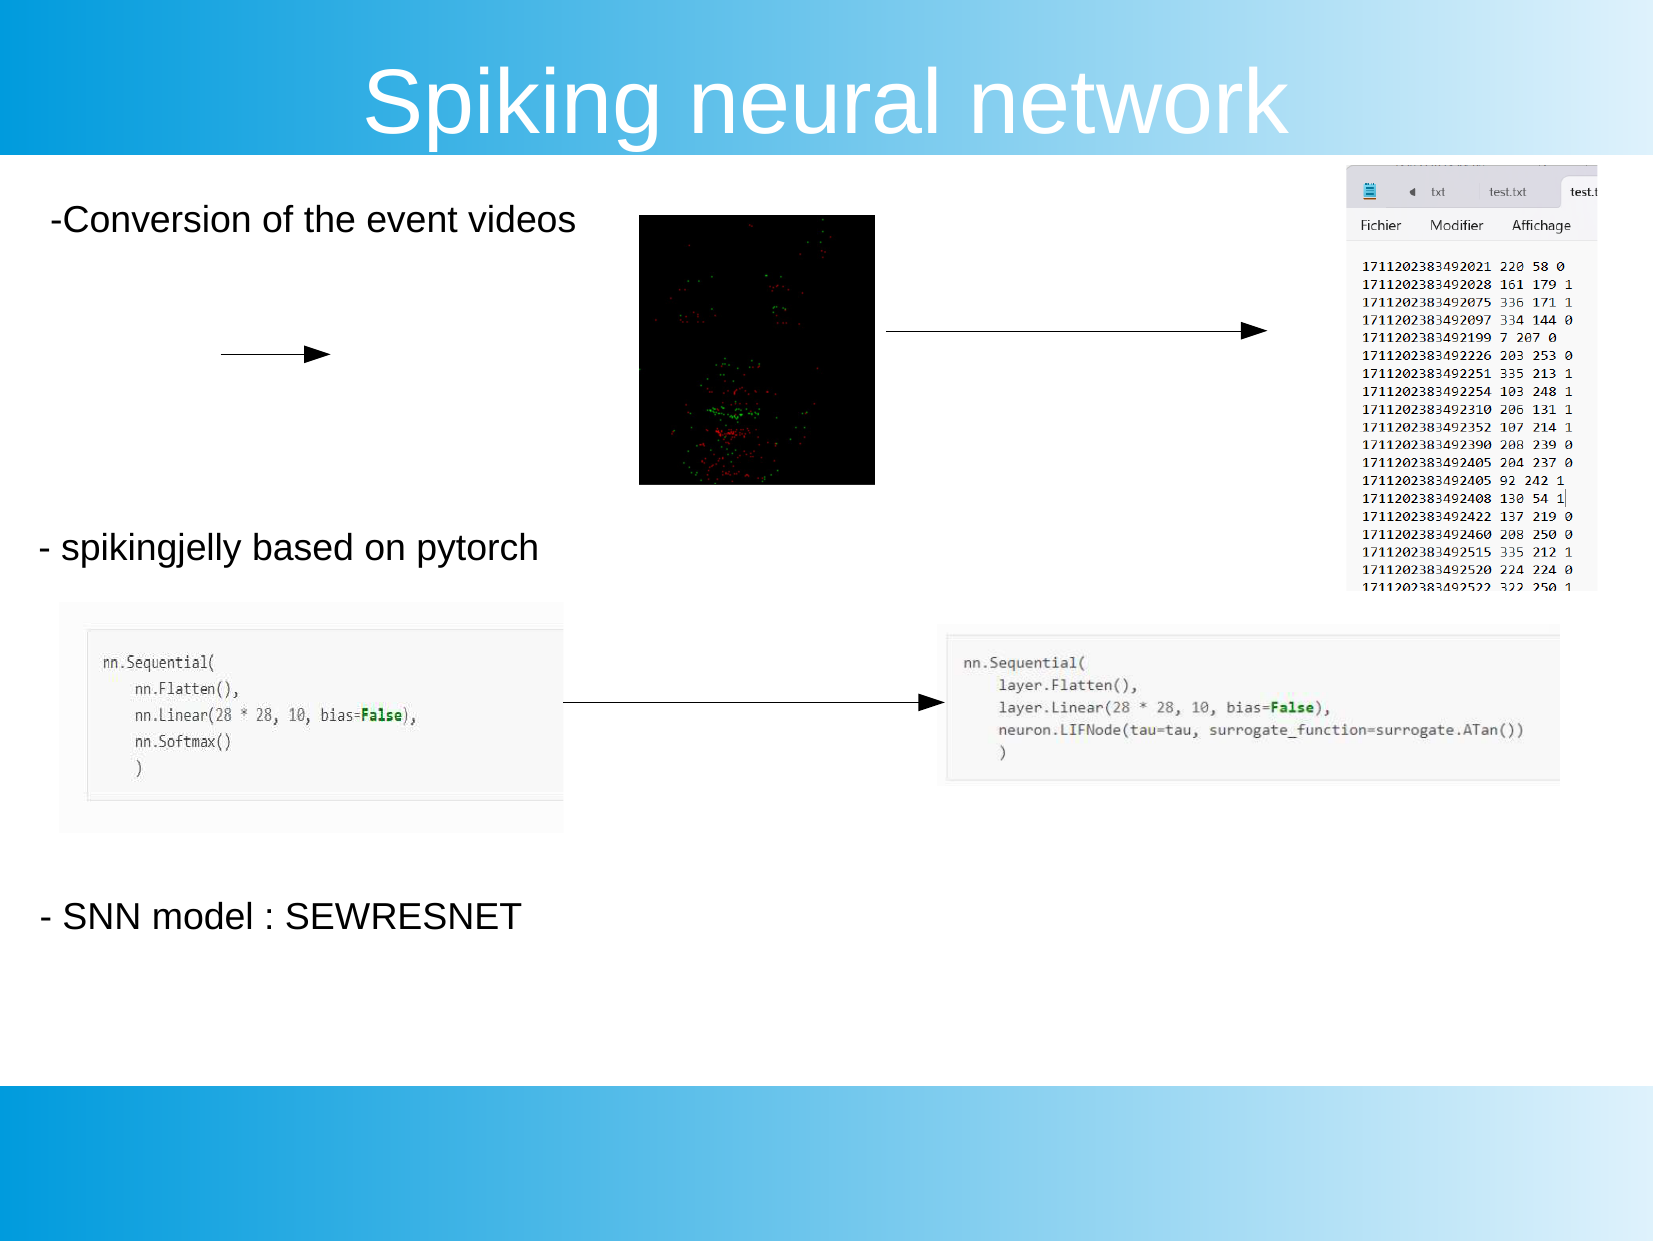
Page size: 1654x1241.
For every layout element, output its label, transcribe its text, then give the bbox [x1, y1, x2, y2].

picture [937, 624, 1560, 786]
picture [639, 215, 875, 485]
picture [1346, 165, 1598, 591]
text_box -Conversion of the event videos [35, 191, 602, 291]
title Spiking neural network [82, 49, 1571, 155]
picture [59, 602, 564, 833]
text_box - SNN model : SEWRESNET [24, 888, 1347, 945]
text_box - spikingjelly based on pytorch [23, 519, 1471, 619]
